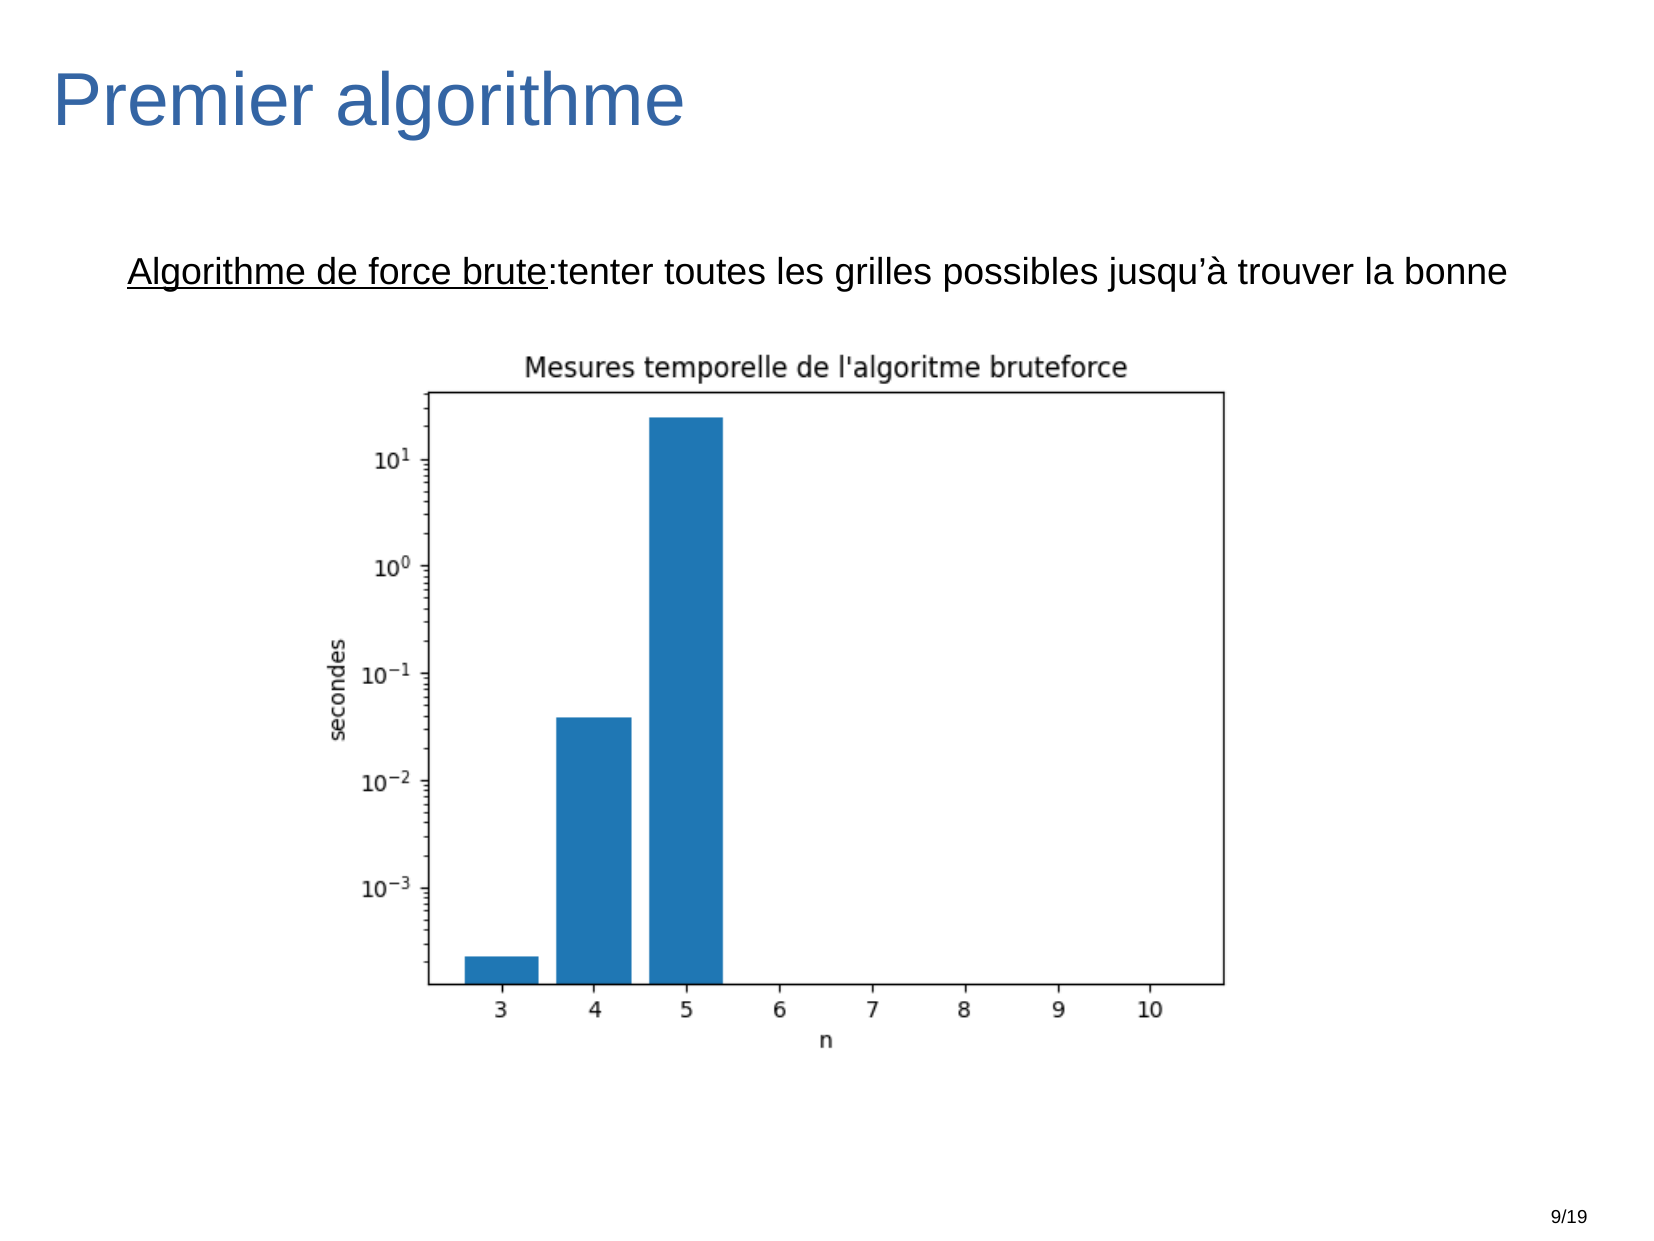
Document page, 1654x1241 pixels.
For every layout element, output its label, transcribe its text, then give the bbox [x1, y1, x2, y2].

text_box Algorithme de force brute:tenter toutes les grilles possibles jusqu’à trouver la bonne [112, 243, 1535, 301]
text_box 9/19 [1536, 1198, 1613, 1235]
picture [300, 299, 1326, 1069]
text_box Premier algorithme [37, 50, 863, 151]
